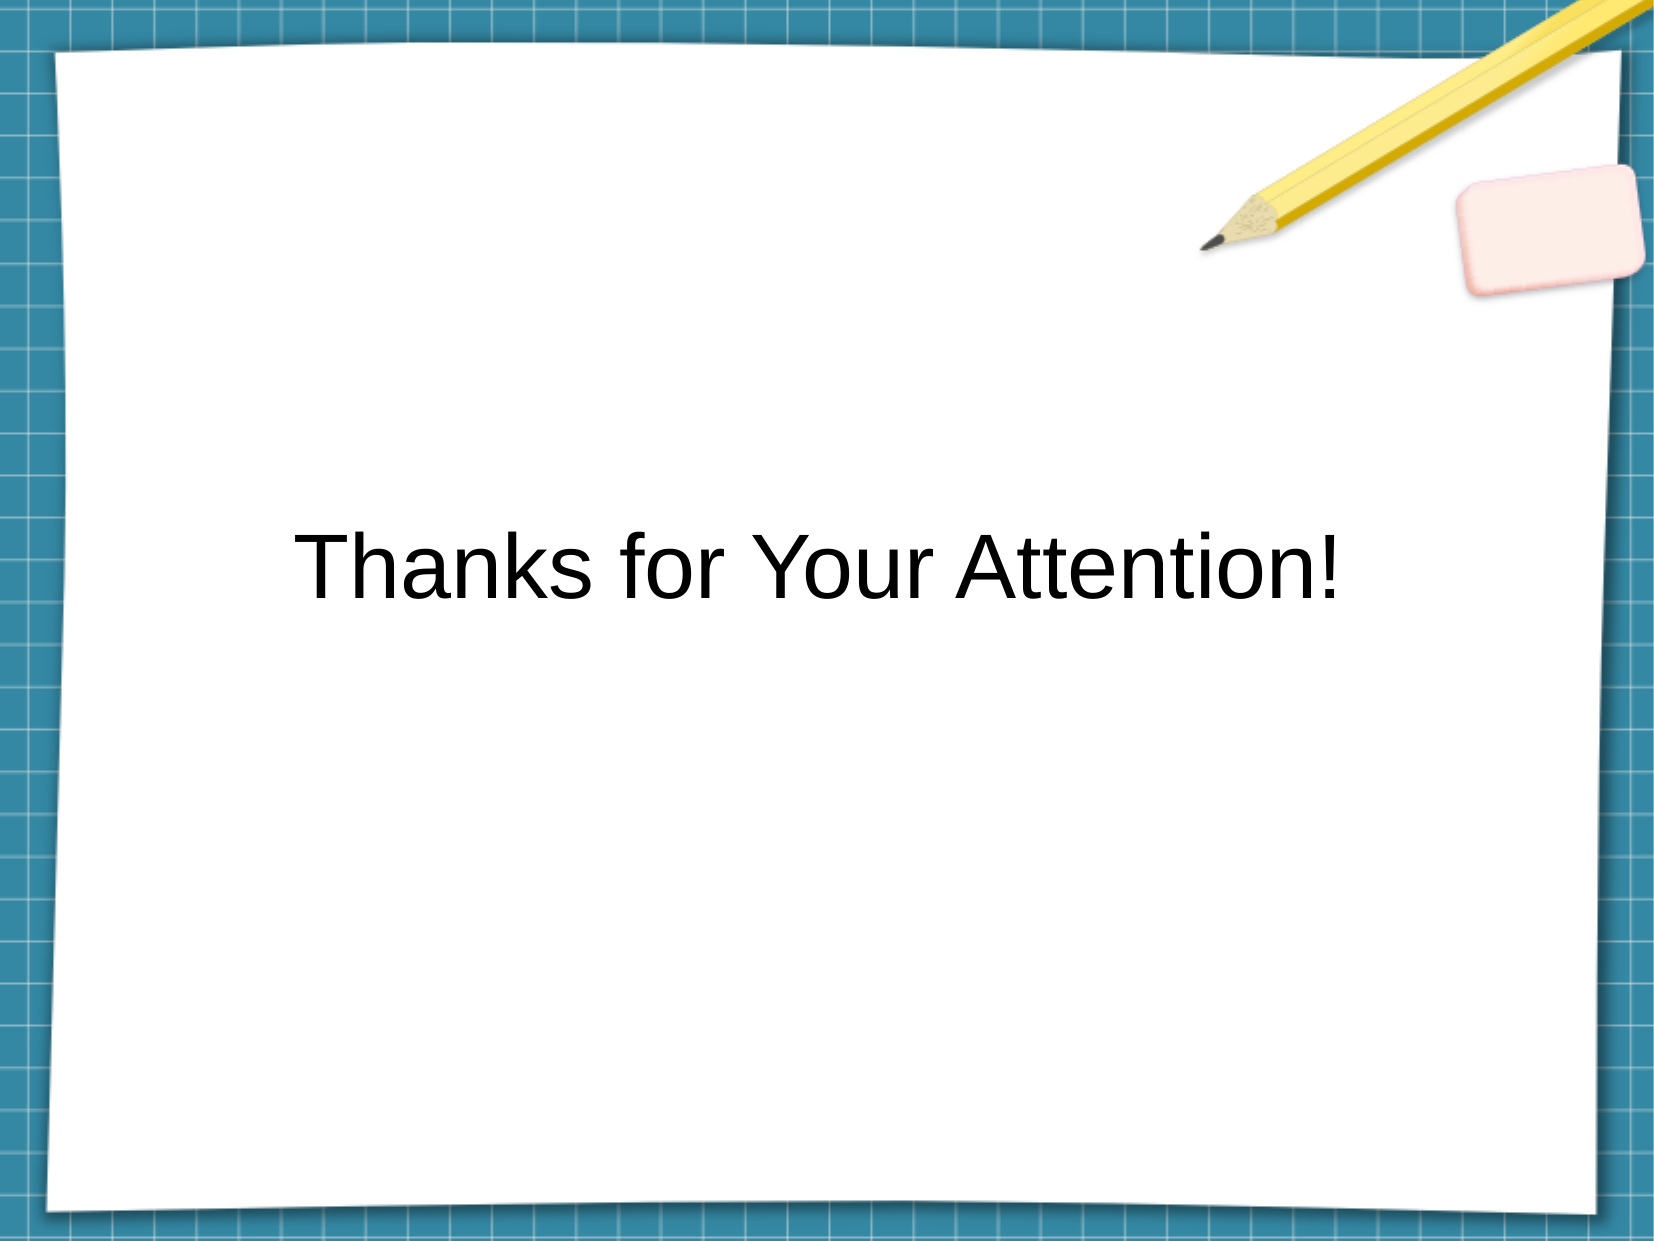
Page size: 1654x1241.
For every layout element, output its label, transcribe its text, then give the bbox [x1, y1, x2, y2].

picture [0, 0, 1654, 1241]
list Thanks for Your Attention! [293, 515, 1366, 646]
